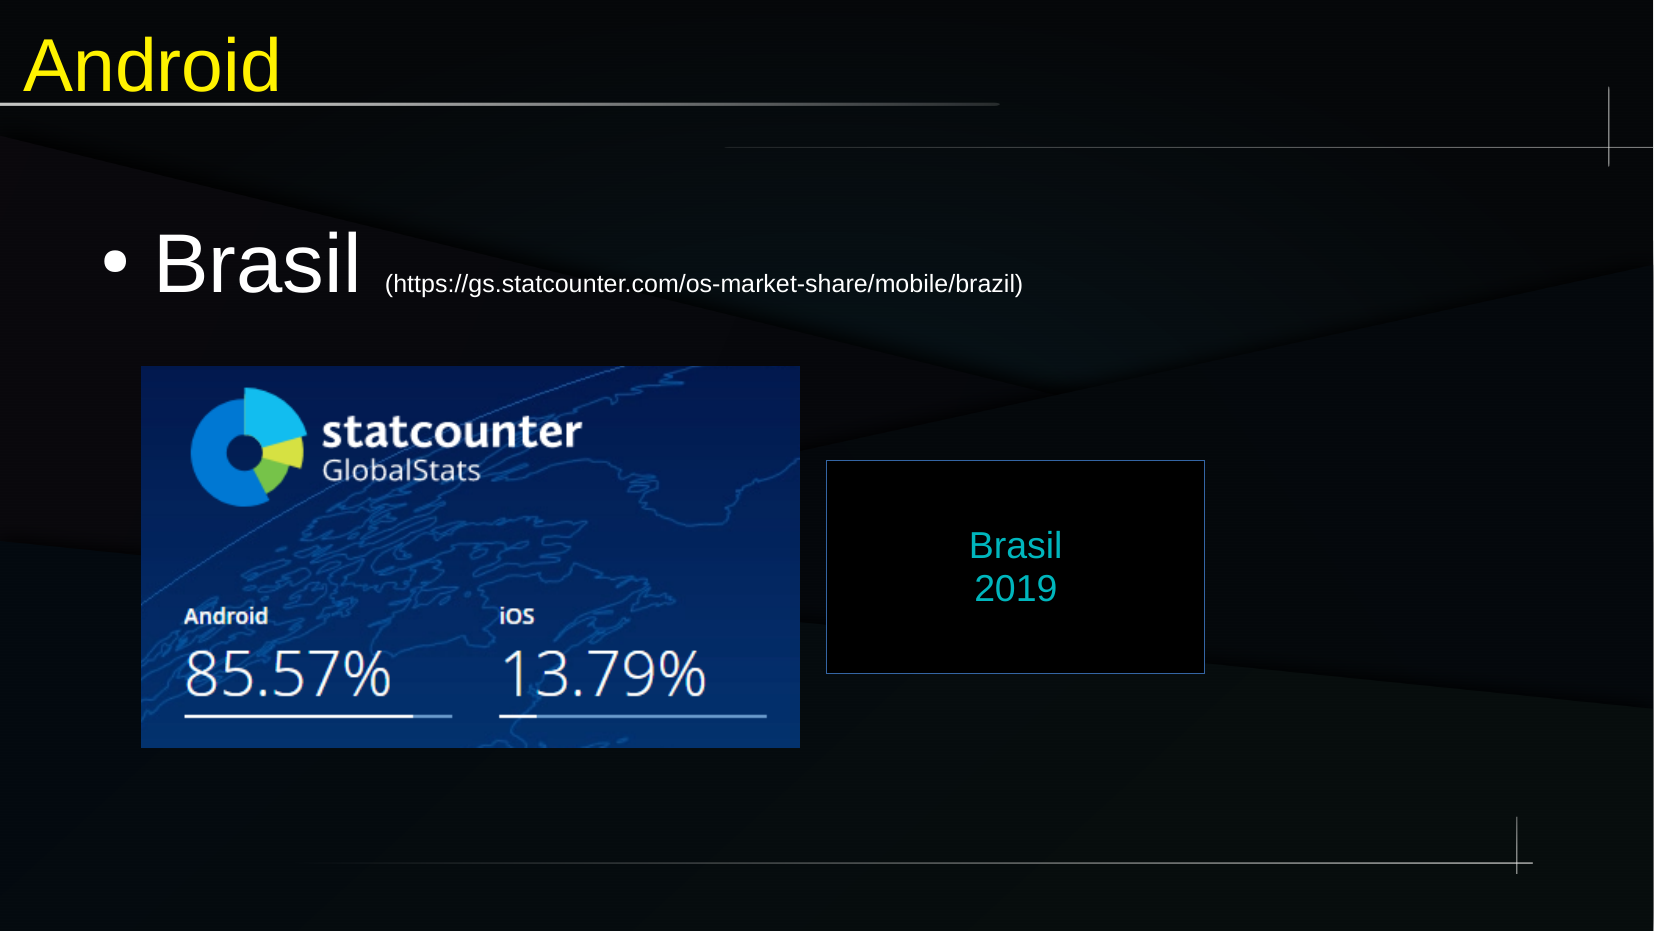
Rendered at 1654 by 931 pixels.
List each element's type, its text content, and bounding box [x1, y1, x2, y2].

text_box Brasil 2019 [826, 460, 1205, 674]
title Android [23, 11, 1589, 119]
list Brasil (https://gs.statcounter.com/os-market-share/mobile/brazil) [82, 217, 1229, 758]
picture [0, 0, 1654, 931]
